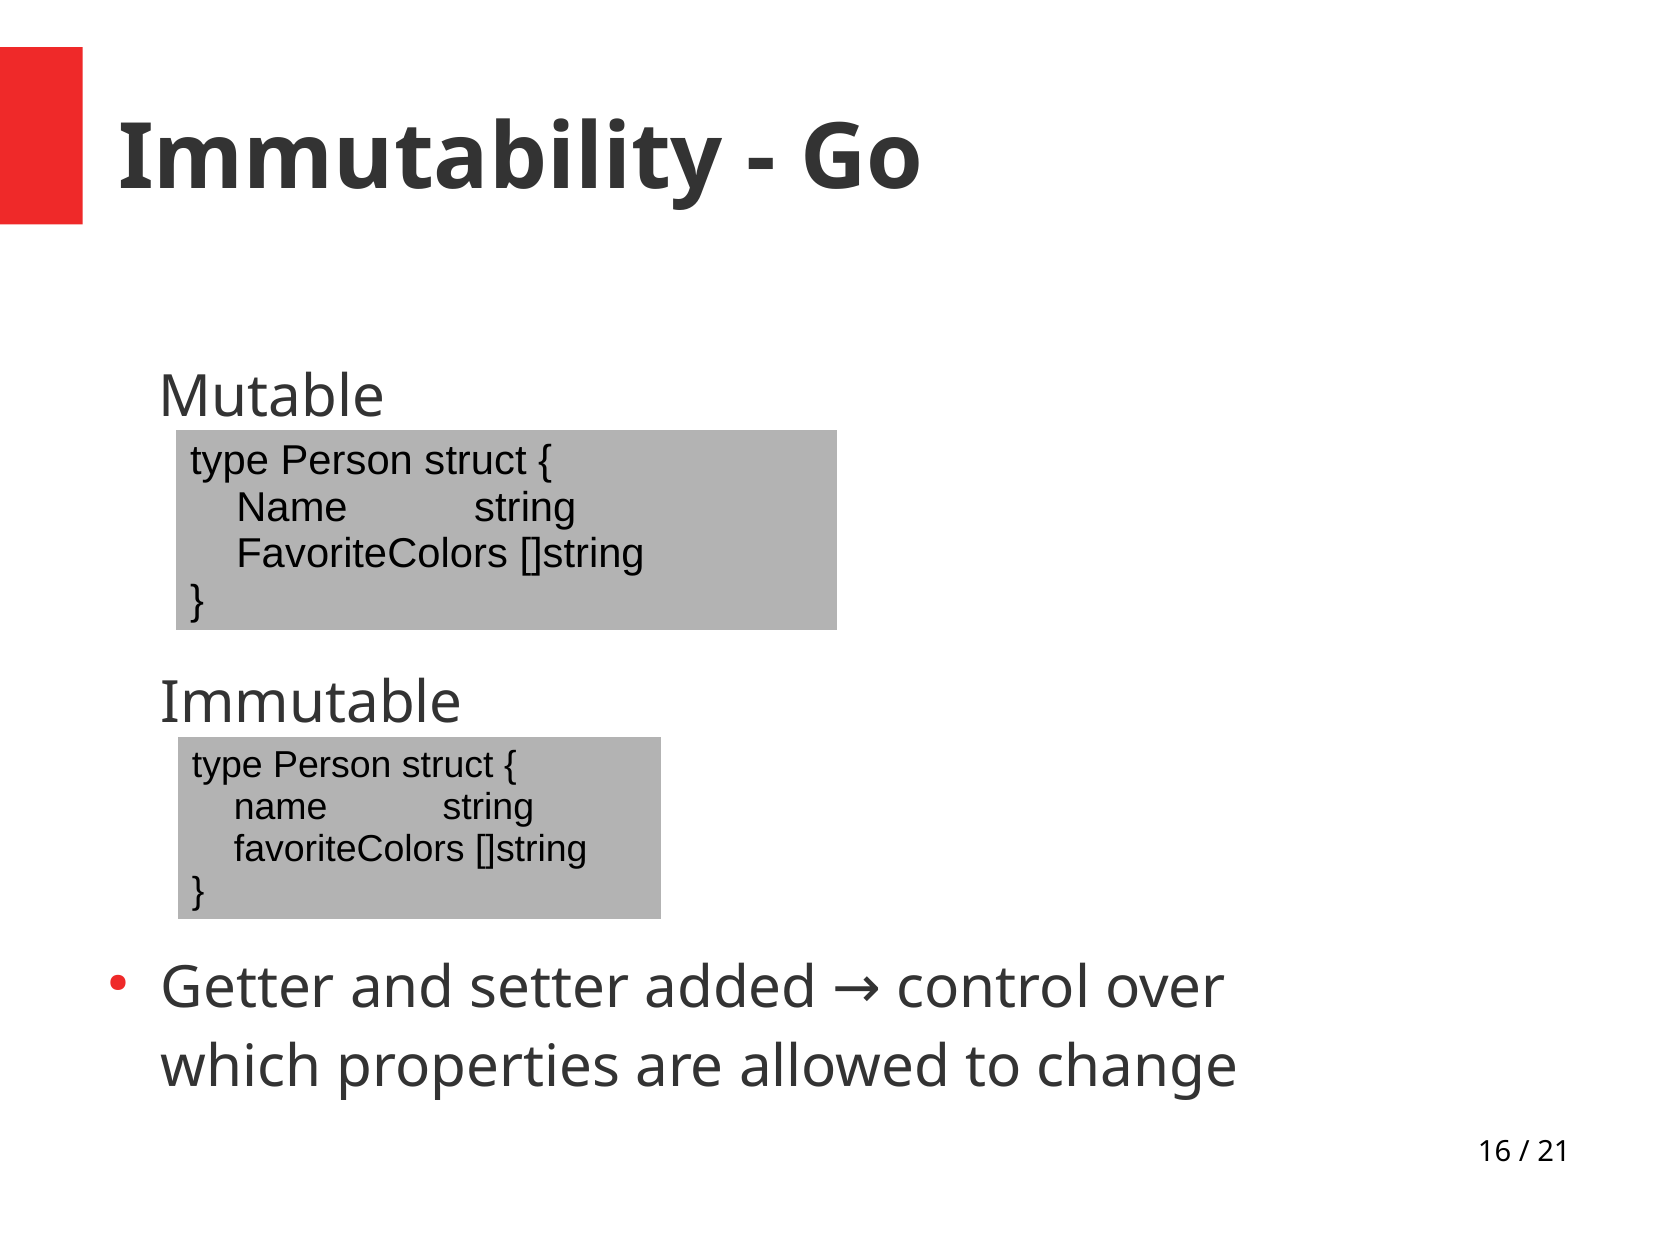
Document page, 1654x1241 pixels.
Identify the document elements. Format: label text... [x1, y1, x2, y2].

list Getter and setter added → control over which properties are allowed to change [90, 945, 1351, 1171]
table_header type Person struct { Name string FavoriteColors []string } [176, 430, 837, 630]
list Immutable [90, 660, 496, 756]
list Mutable [88, 354, 451, 451]
title Immutability - Go [118, 49, 1571, 257]
table_header type Person struct { name string favoriteColors []string } [178, 737, 661, 919]
